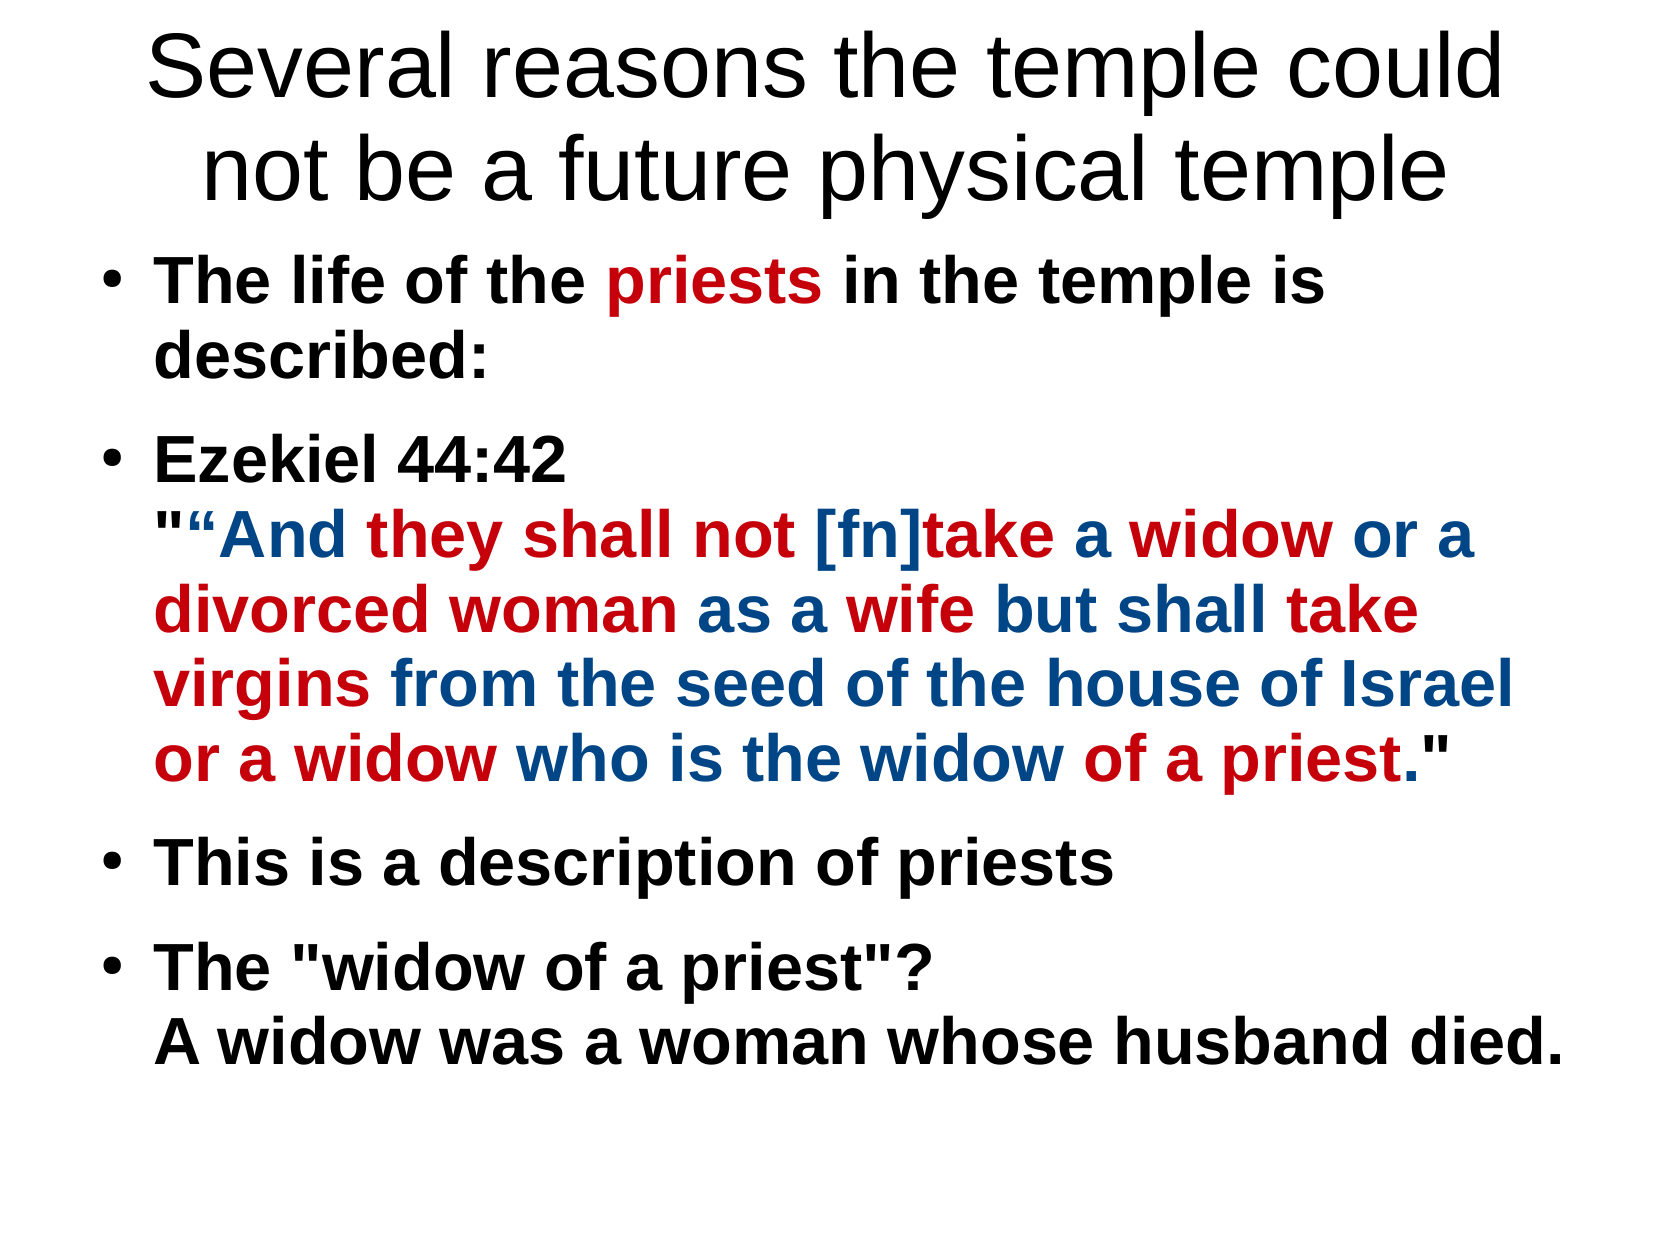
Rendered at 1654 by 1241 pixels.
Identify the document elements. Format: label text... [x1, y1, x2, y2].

title Several reasons the temple could not be a future physical temple [82, 13, 1571, 222]
list The life of the priests in the temple is described: Ezekiel 44:42 "“And they shall not [fn]take a widow or a divorced woman as a wife but shall take virgins from the seed of the house of Israel or a widow who is the widow of a priest." This is a description of priests The "widow of a priest"? A widow was a woman whose husband died. [82, 242, 1571, 1080]
